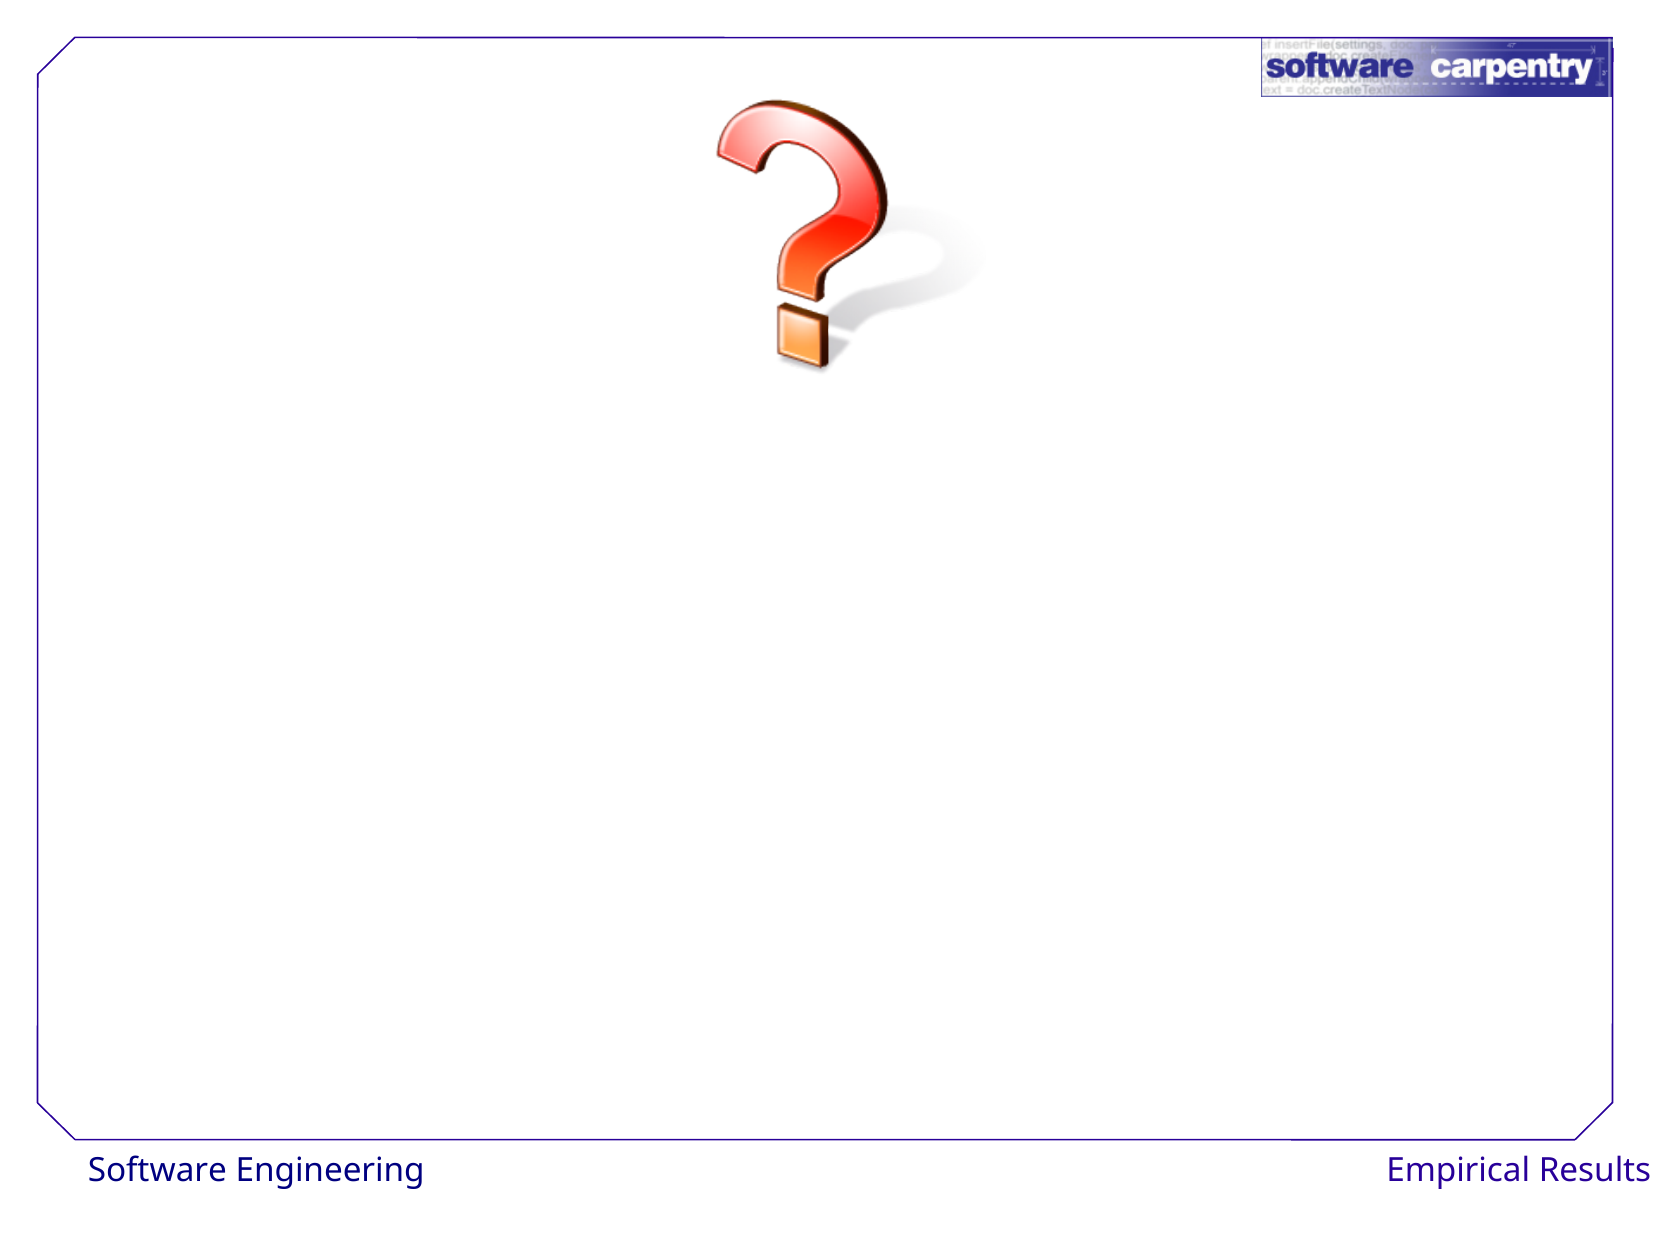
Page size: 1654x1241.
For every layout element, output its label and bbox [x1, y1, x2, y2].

picture [675, 82, 986, 393]
picture [1261, 39, 1613, 97]
